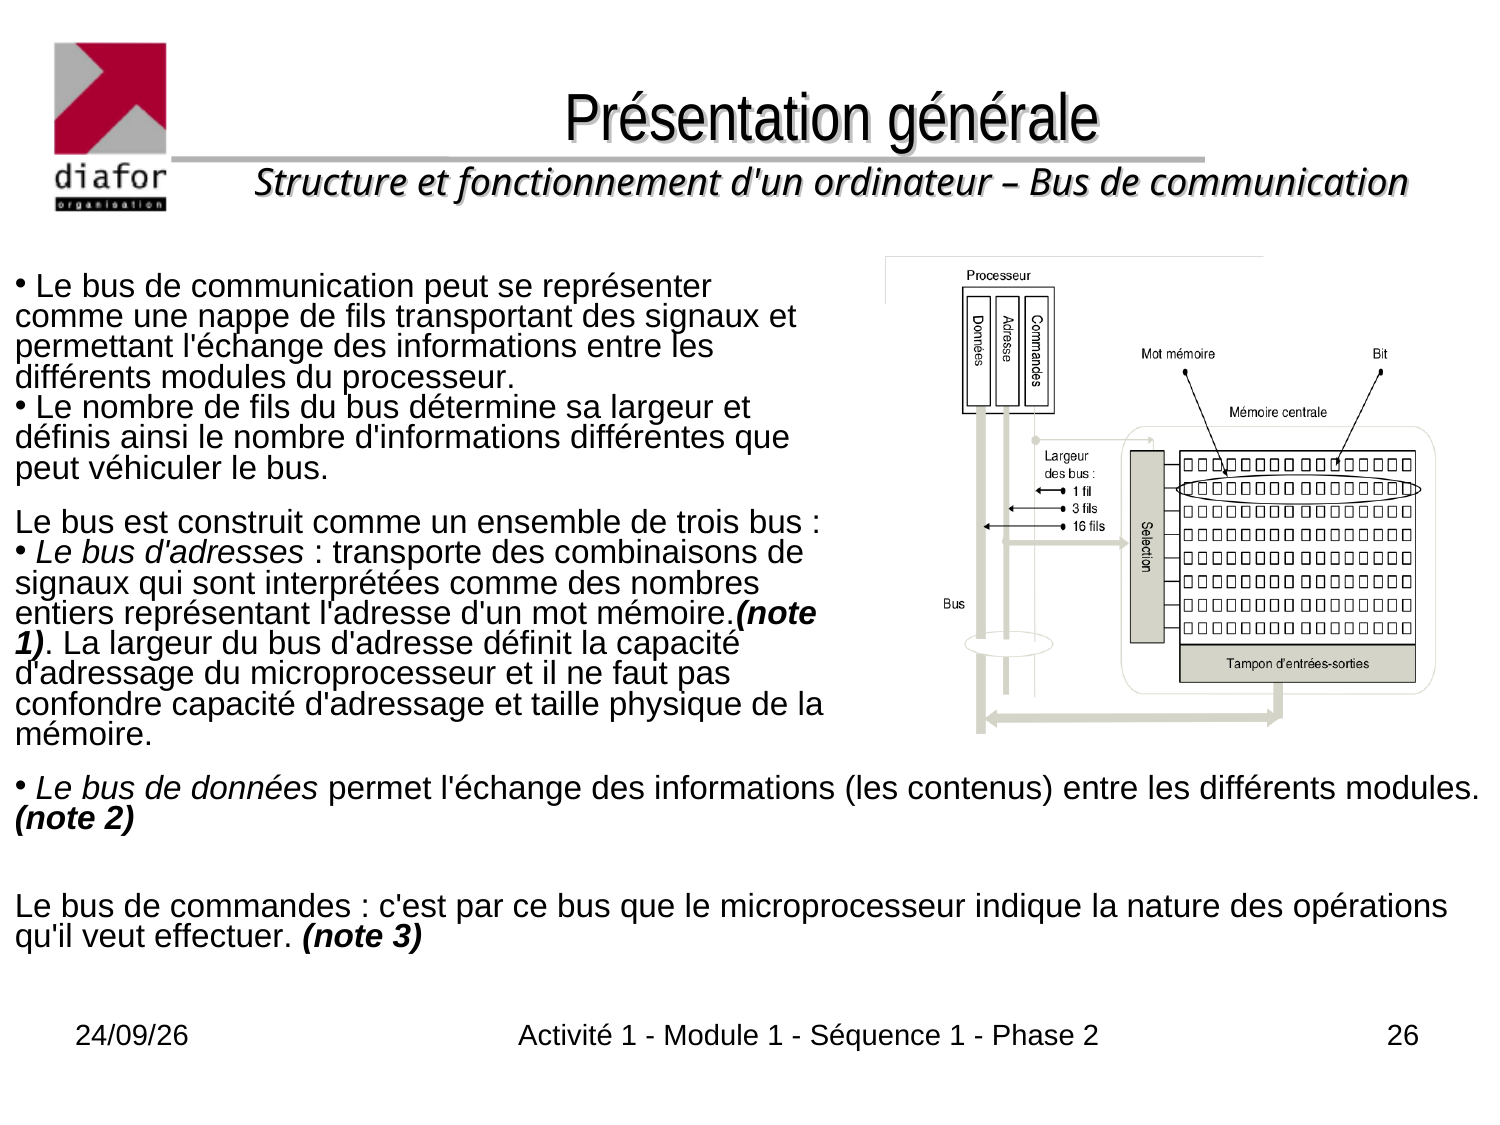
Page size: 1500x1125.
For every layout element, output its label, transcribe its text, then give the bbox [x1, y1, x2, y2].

text_box Le bus de données permet l'échange des informations (les contenus) entre les différents modules. (note 2) [0, 767, 1498, 844]
text_box Le bus de commandes : c'est par ce bus que le microprocesseur indique la nature des opérations qu'il veut effectuer. (note 3) [0, 885, 1500, 962]
text_box Le bus est construit comme un ensemble de trois bus : Le bus d'adresses : transporte des combinaisons de signaux qui sont interprétées comme des nombres entiers représentant l'adresse d'un mot mémoire.(note 1). La largeur du bus d'adresse définit la capacité d'adressage du microprocesseur et il ne faut pas confondre capacité d'adressage et taille physique de la mémoire. [0, 501, 857, 760]
text_box Le bus de communication peut se représenter comme une nappe de fils transportant des signaux et permettant l'échange des informations entre les différents modules du processeur. Le nombre de fils du bus détermine sa largeur et définis ainsi le nombre d'informations différentes que peut véhiculer le bus. [0, 265, 827, 493]
picture [53, 42, 157, 213]
title Présentation générale Structure et fonctionnement d'un ordinateur – Bus de communication [157, 39, 1500, 244]
picture [885, 256, 1447, 739]
